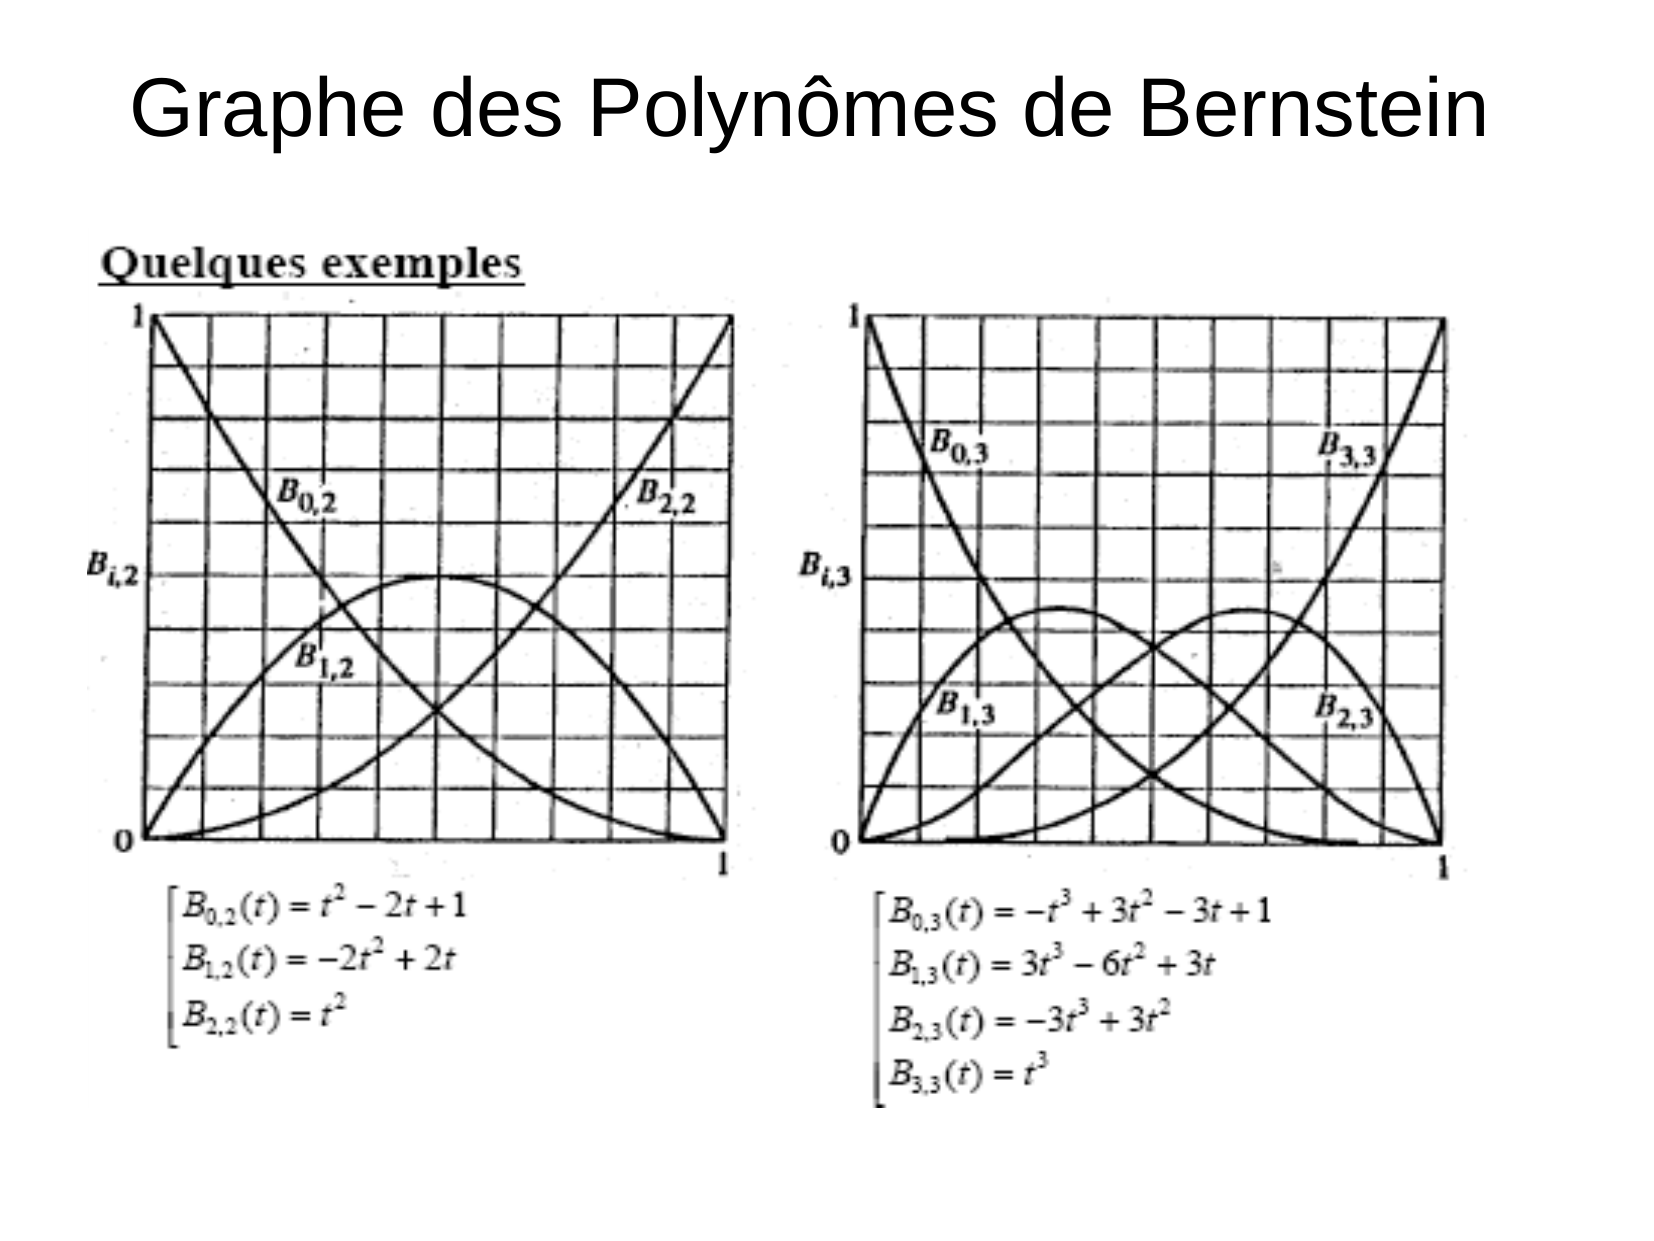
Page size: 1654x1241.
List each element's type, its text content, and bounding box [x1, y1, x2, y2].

picture [87, 228, 1480, 1108]
title Graphe des Polynômes de Bernstein [129, 11, 1618, 205]
